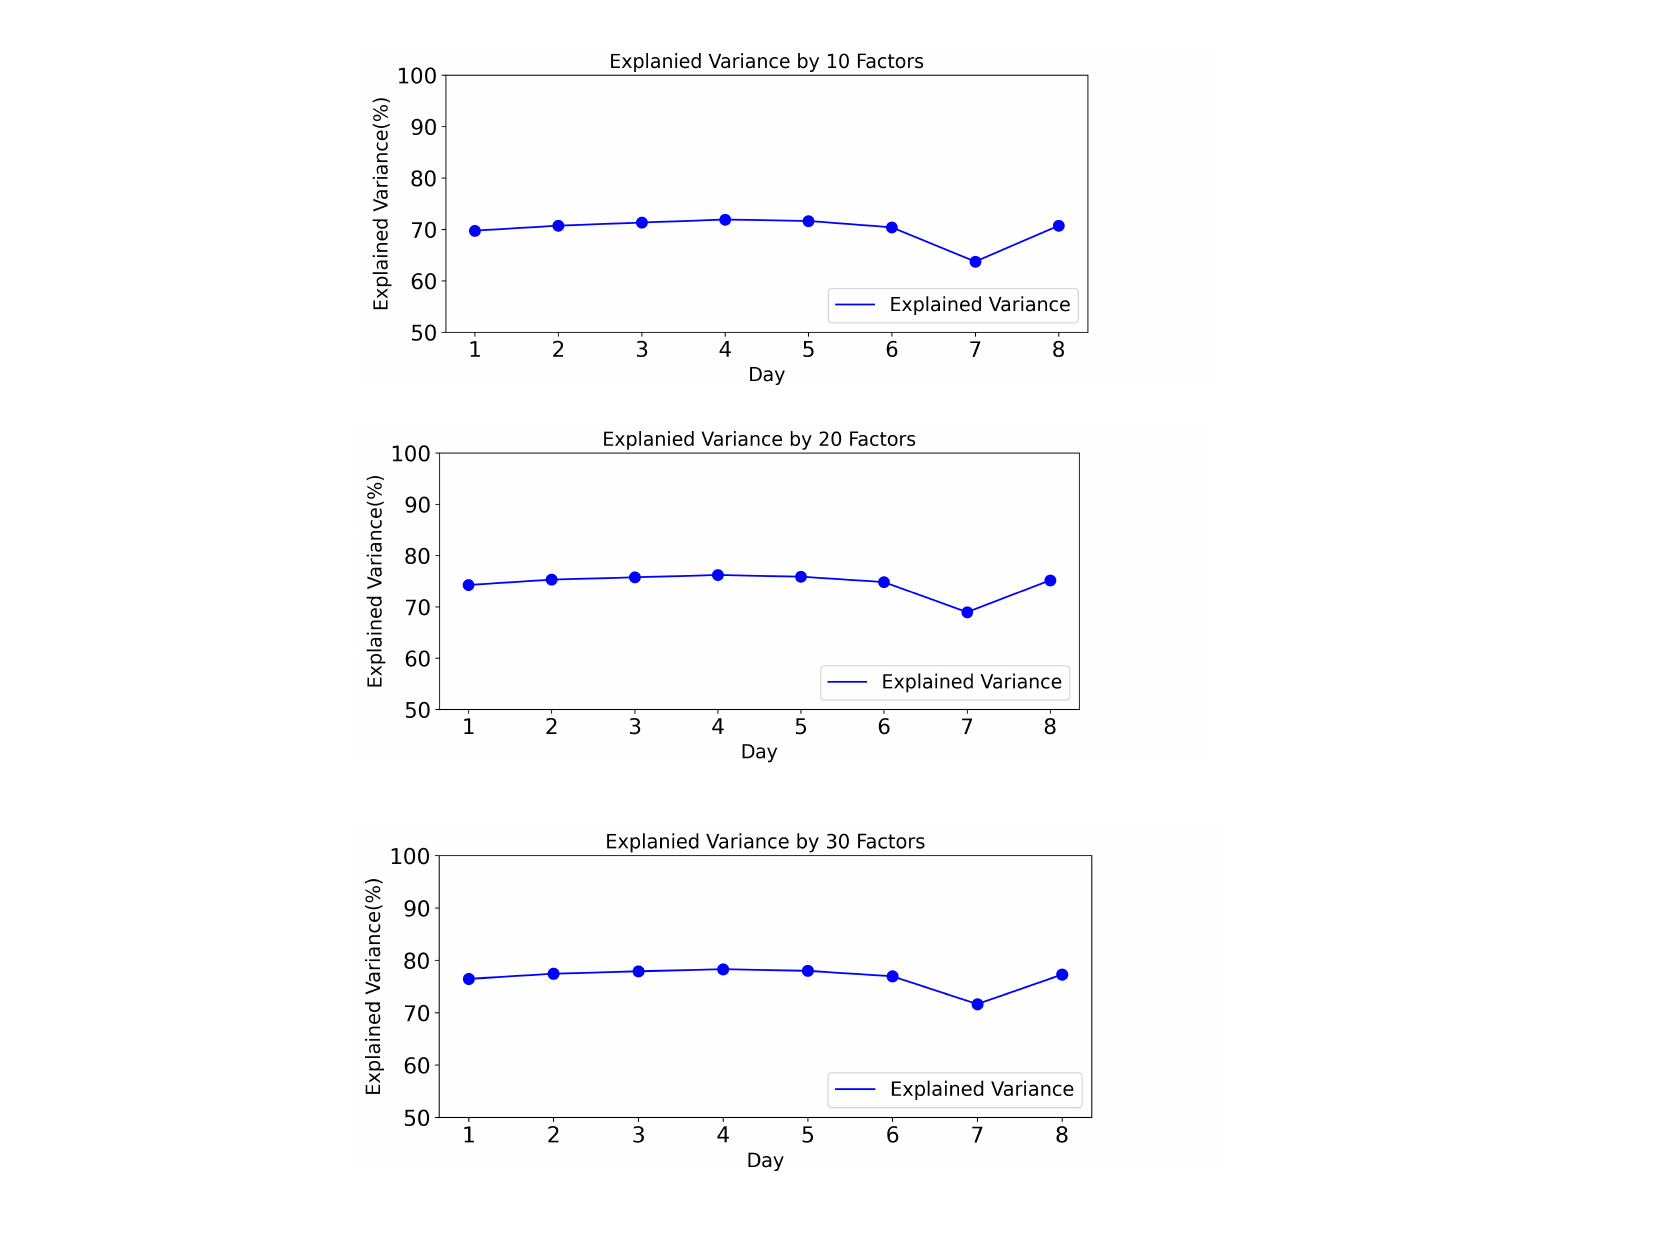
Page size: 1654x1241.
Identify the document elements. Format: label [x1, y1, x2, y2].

picture [354, 422, 1207, 764]
picture [360, 44, 1216, 387]
picture [352, 824, 1222, 1173]
